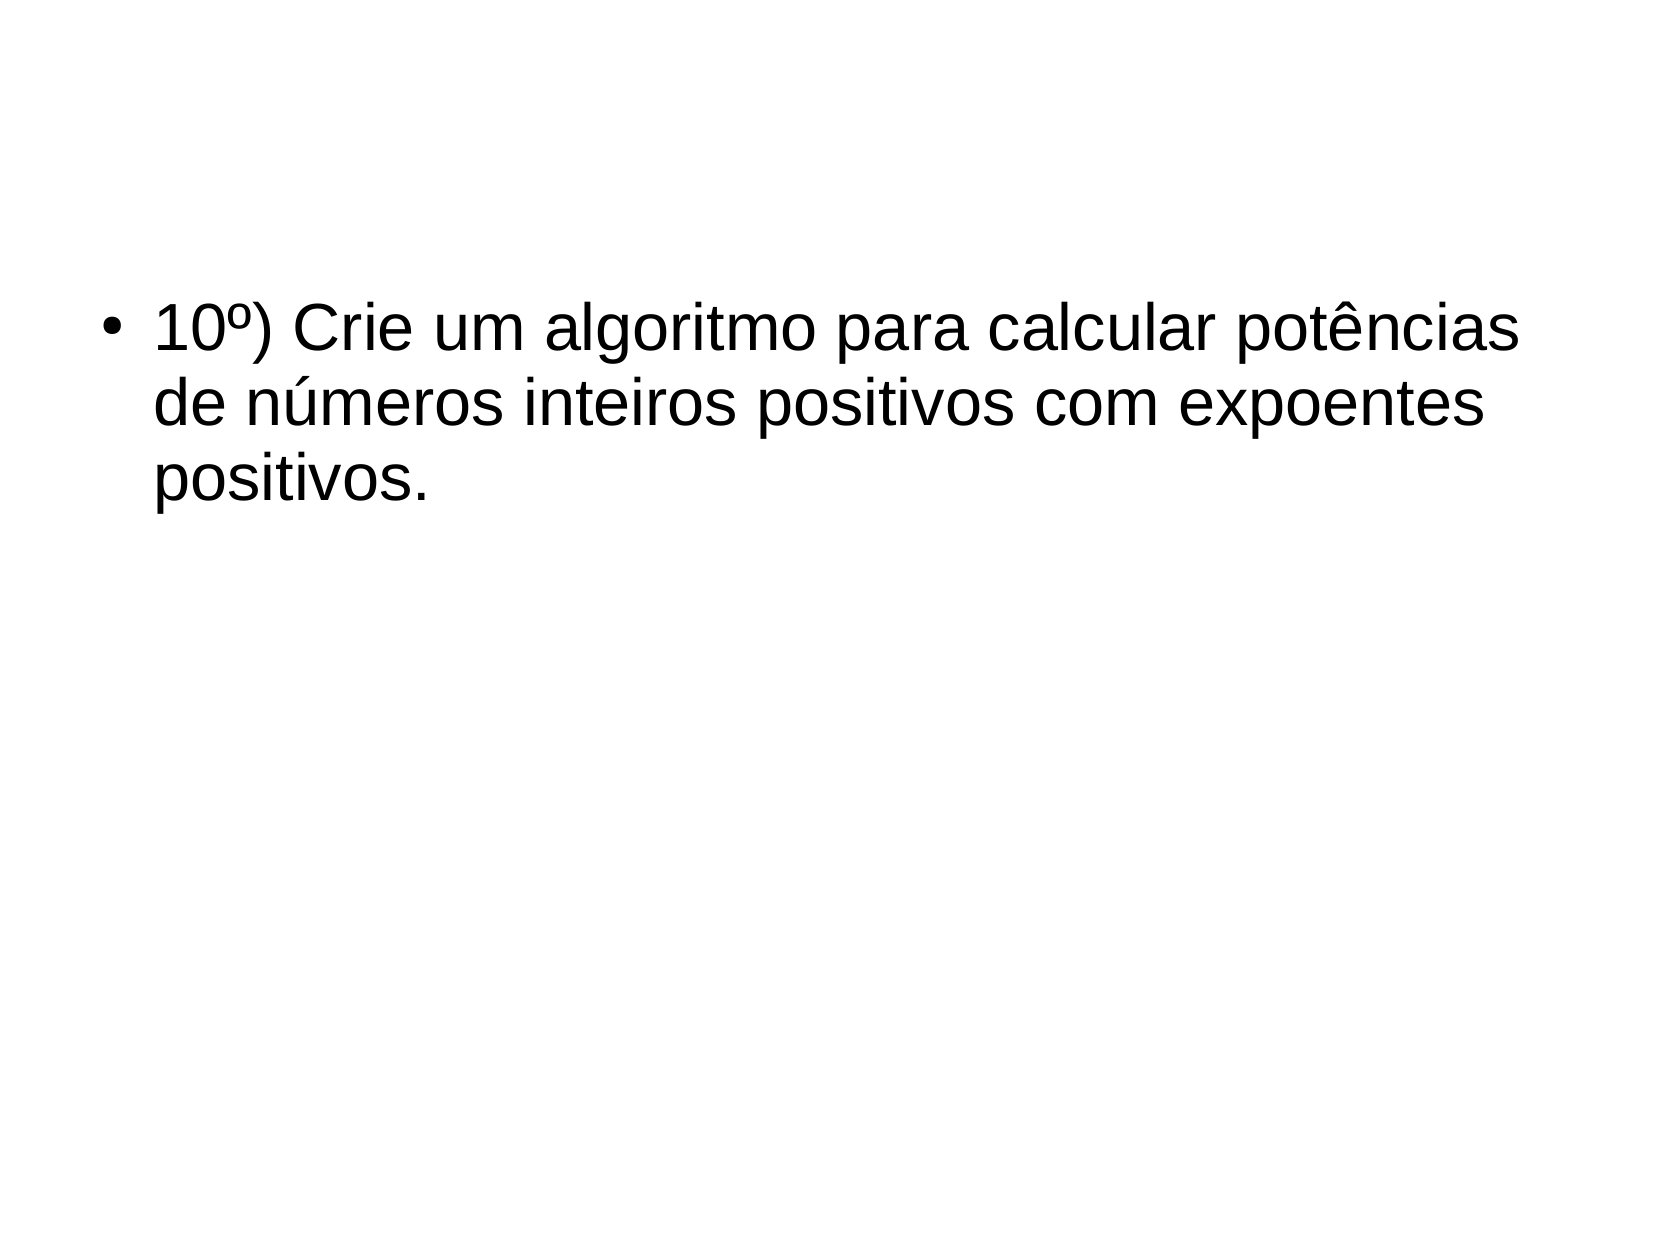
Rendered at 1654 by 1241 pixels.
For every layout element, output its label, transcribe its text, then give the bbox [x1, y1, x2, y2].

list 10º) Crie um algoritmo para calcular potências de números inteiros positivos com expoentes positivos. [82, 290, 1571, 1109]
